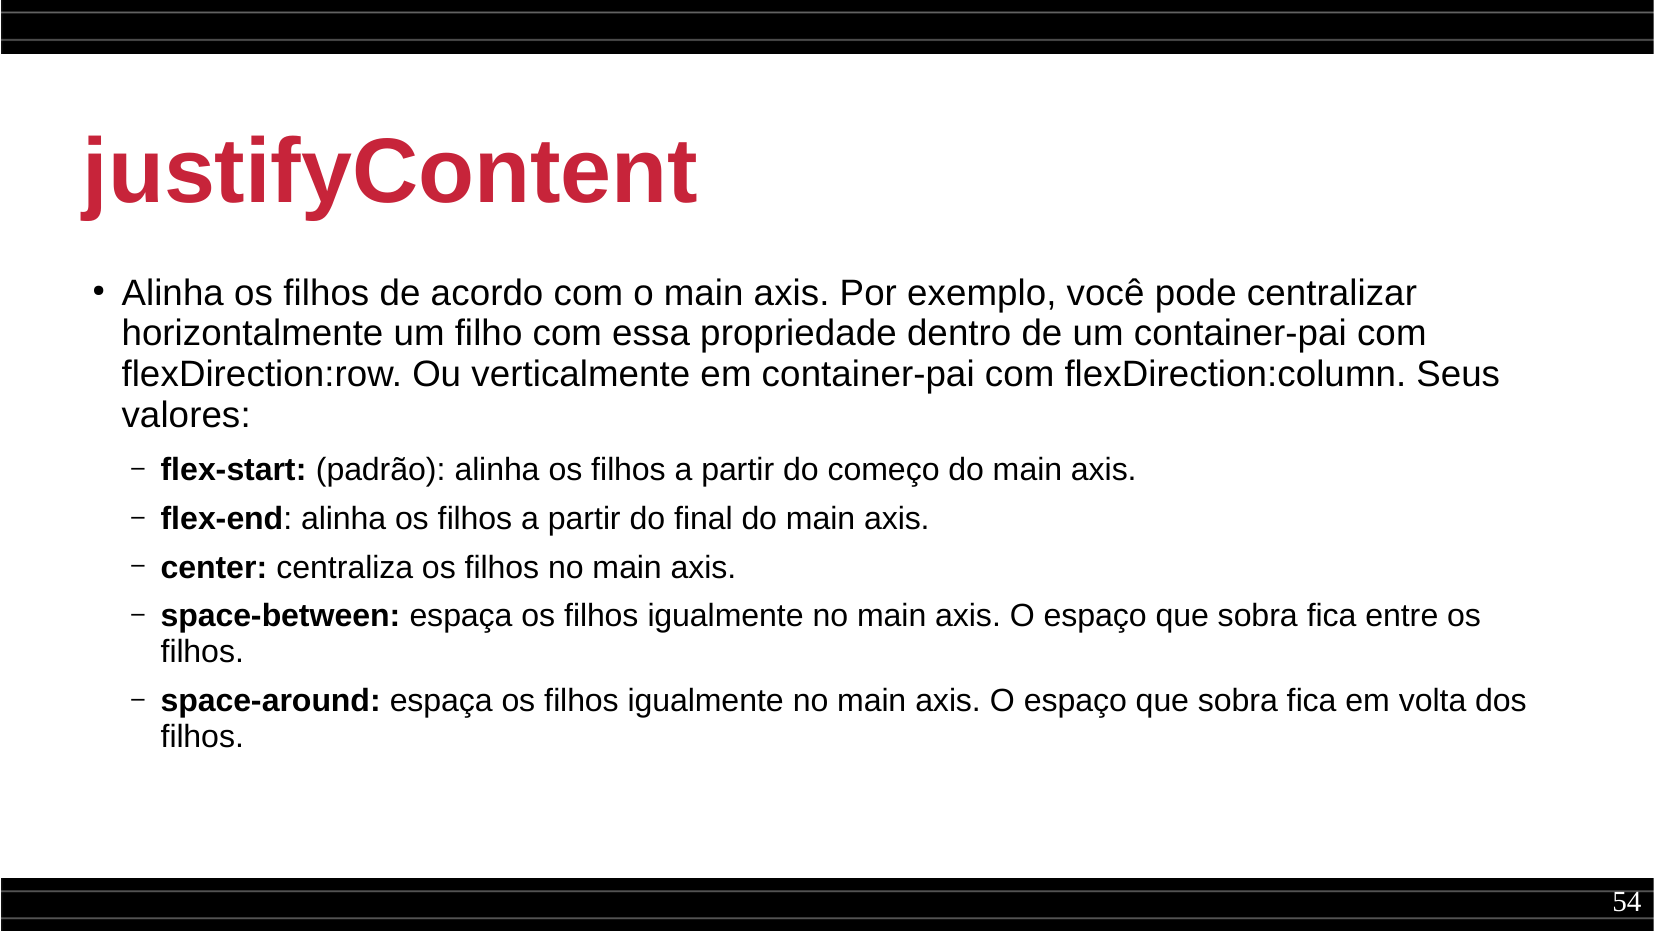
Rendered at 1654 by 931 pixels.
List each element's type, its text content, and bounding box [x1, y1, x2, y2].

picture [1, 878, 1654, 931]
title justifyContent [82, 92, 1571, 249]
list Alinha os filhos de acordo com o main axis. Por exemplo, você pode centralizar horizontalmente um filho com essa propriedade dentro de um container-pai com flexDirection:row. Ou verticalmente em container-pai com flexDirection:column. Seus valores: flex-start: (padrão): alinha os filhos a partir do começo do main axis. flex-end: alinha os filhos a partir do final do main axis. center: centraliza os filhos no main axis. space-between: espaça os filhos igualmente no main axis. O espaço que sobra fica entre os filhos. space-around: espaça os filhos igualmente no main axis. O espaço que sobra fica em volta dos filhos. [82, 271, 1571, 758]
picture [1, 0, 1654, 54]
